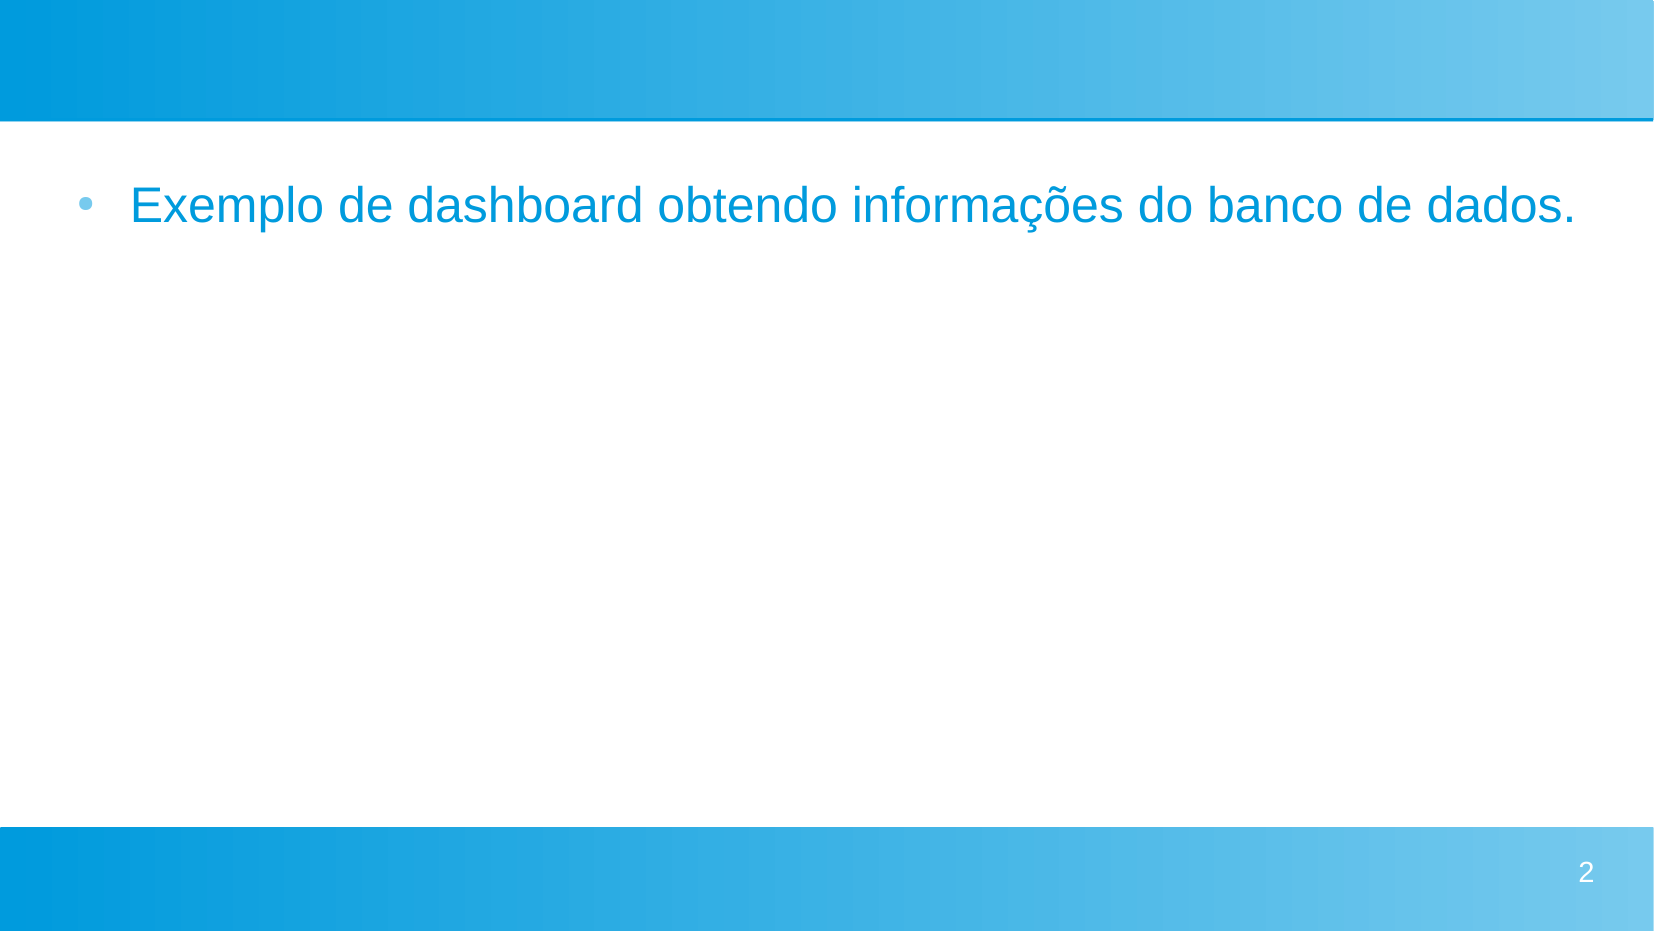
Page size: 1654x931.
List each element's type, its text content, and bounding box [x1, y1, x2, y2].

list Exemplo de dashboard obtendo informações do banco de dados. [59, 177, 1595, 768]
